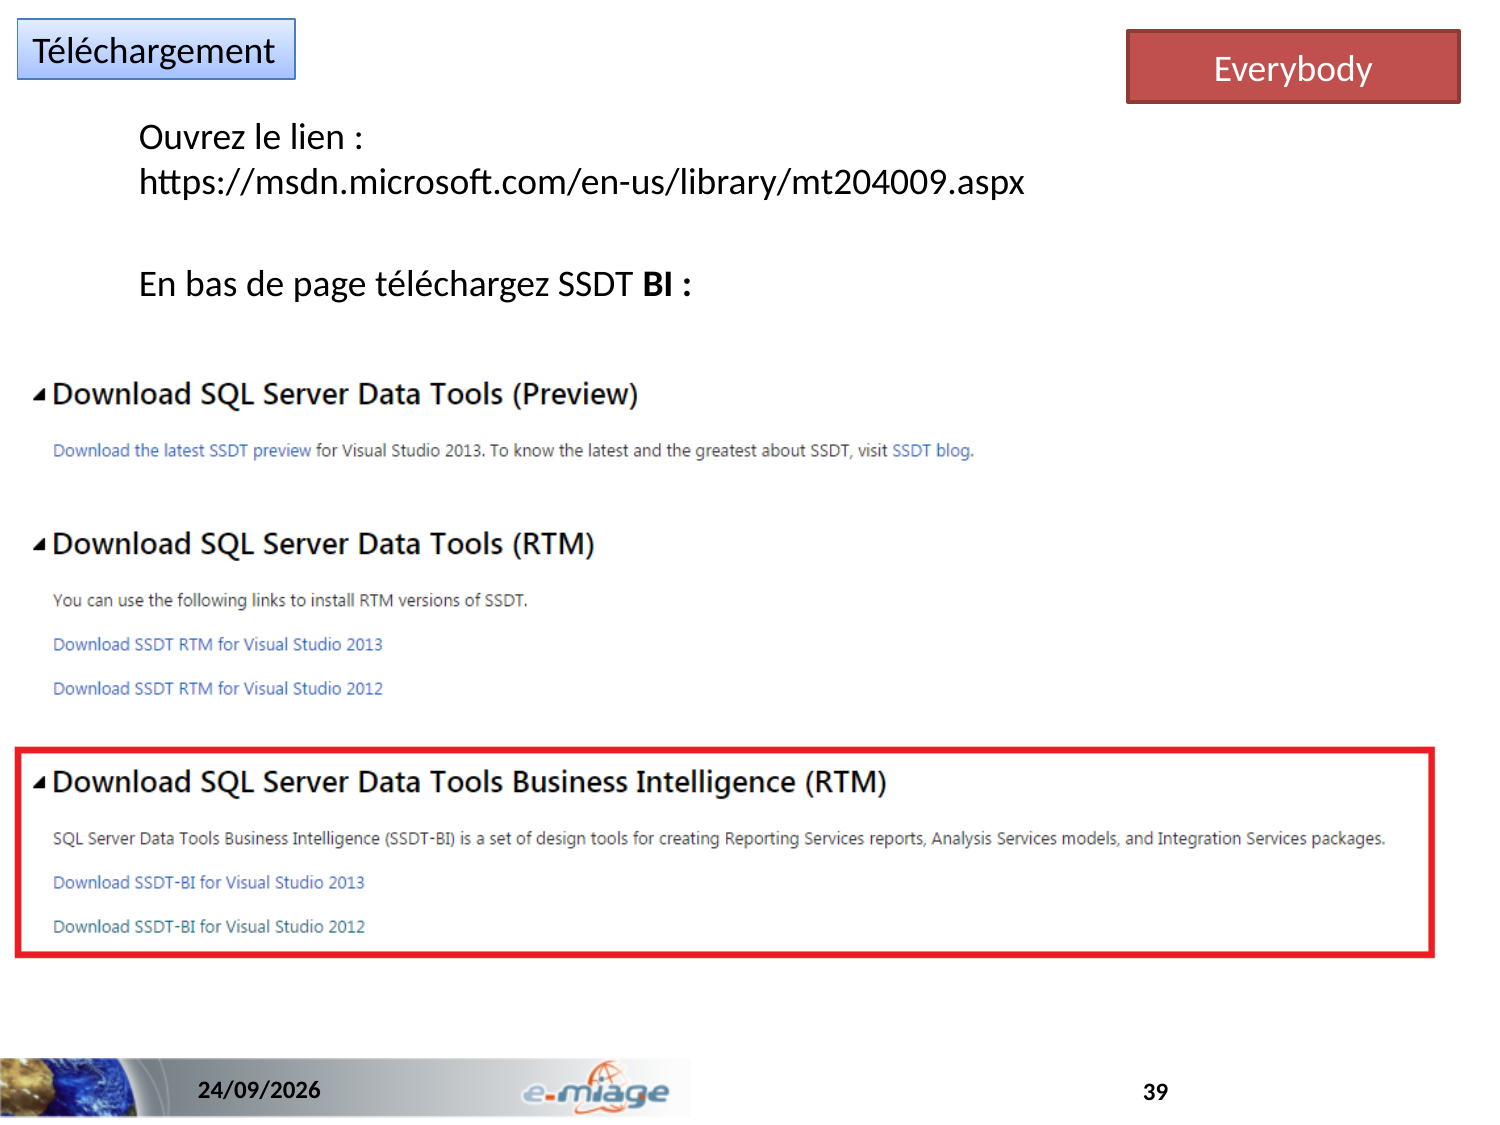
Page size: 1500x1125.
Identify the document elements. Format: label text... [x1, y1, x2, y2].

text_box Everybody [1128, 30, 1459, 102]
picture [0, 1058, 691, 1118]
text_box Ouvrez le lien : https://msdn.microsoft.com/en-us/library/mt204009.aspx En bas de page téléchargez SSDT BI : [123, 104, 1137, 312]
text_box Téléchargement [17, 19, 296, 79]
picture [11, 355, 1489, 981]
